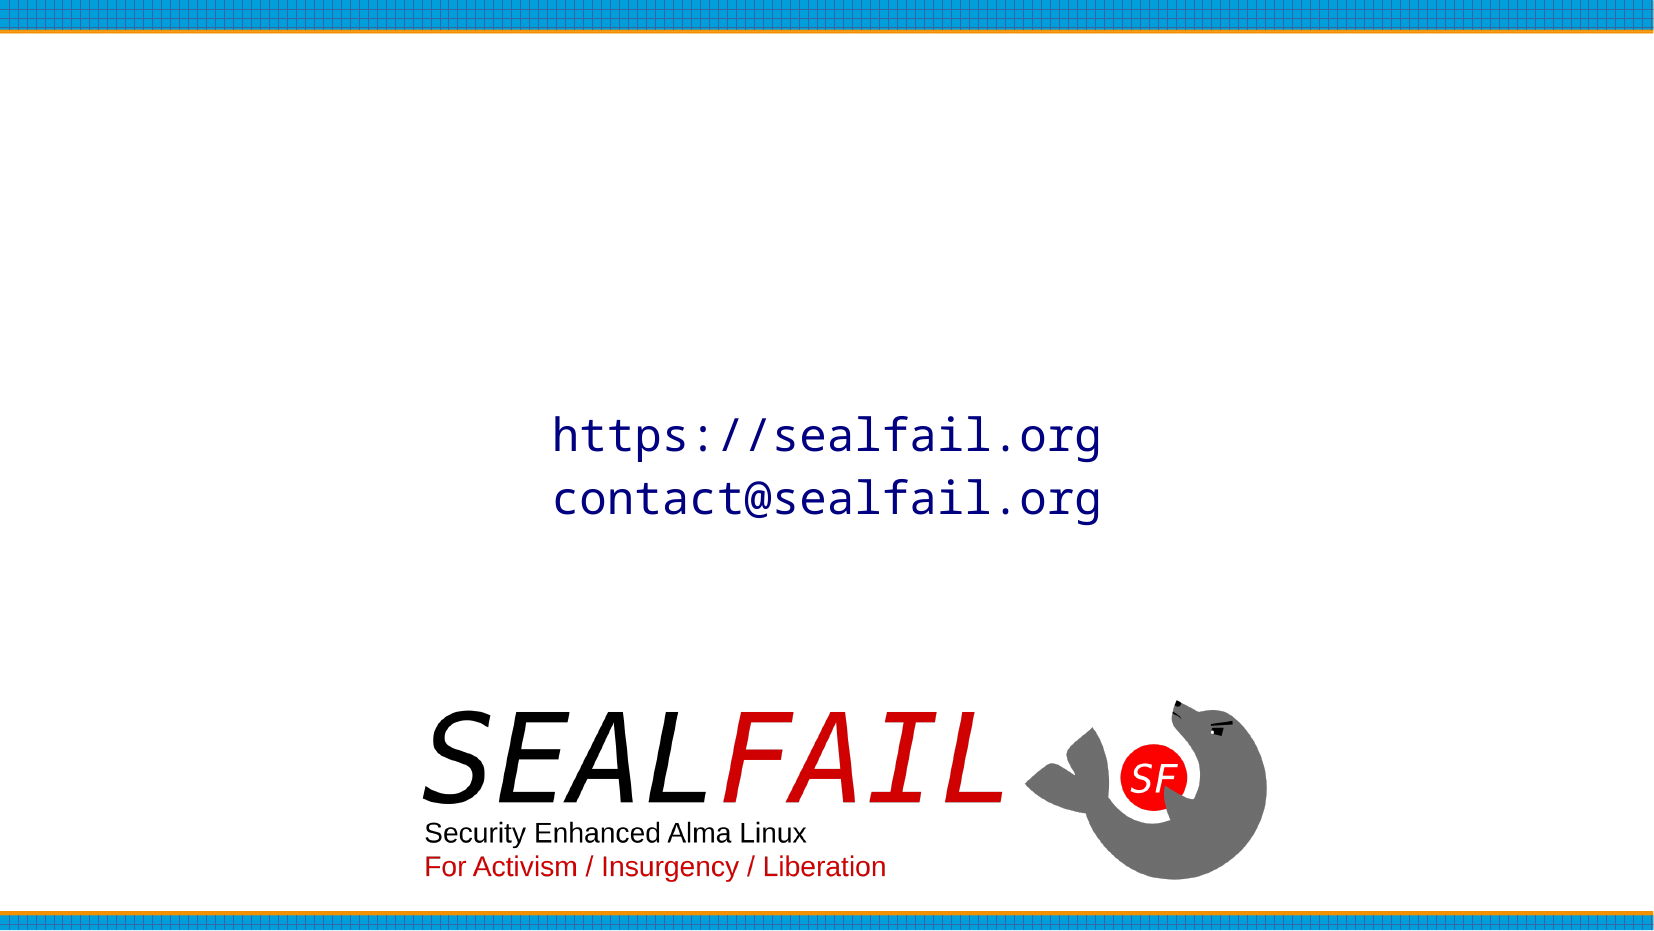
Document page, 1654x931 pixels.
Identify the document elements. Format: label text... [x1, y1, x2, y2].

text_box https://sealfail.org contact@sealfail.org [414, 405, 1240, 525]
picture [386, 674, 1287, 901]
